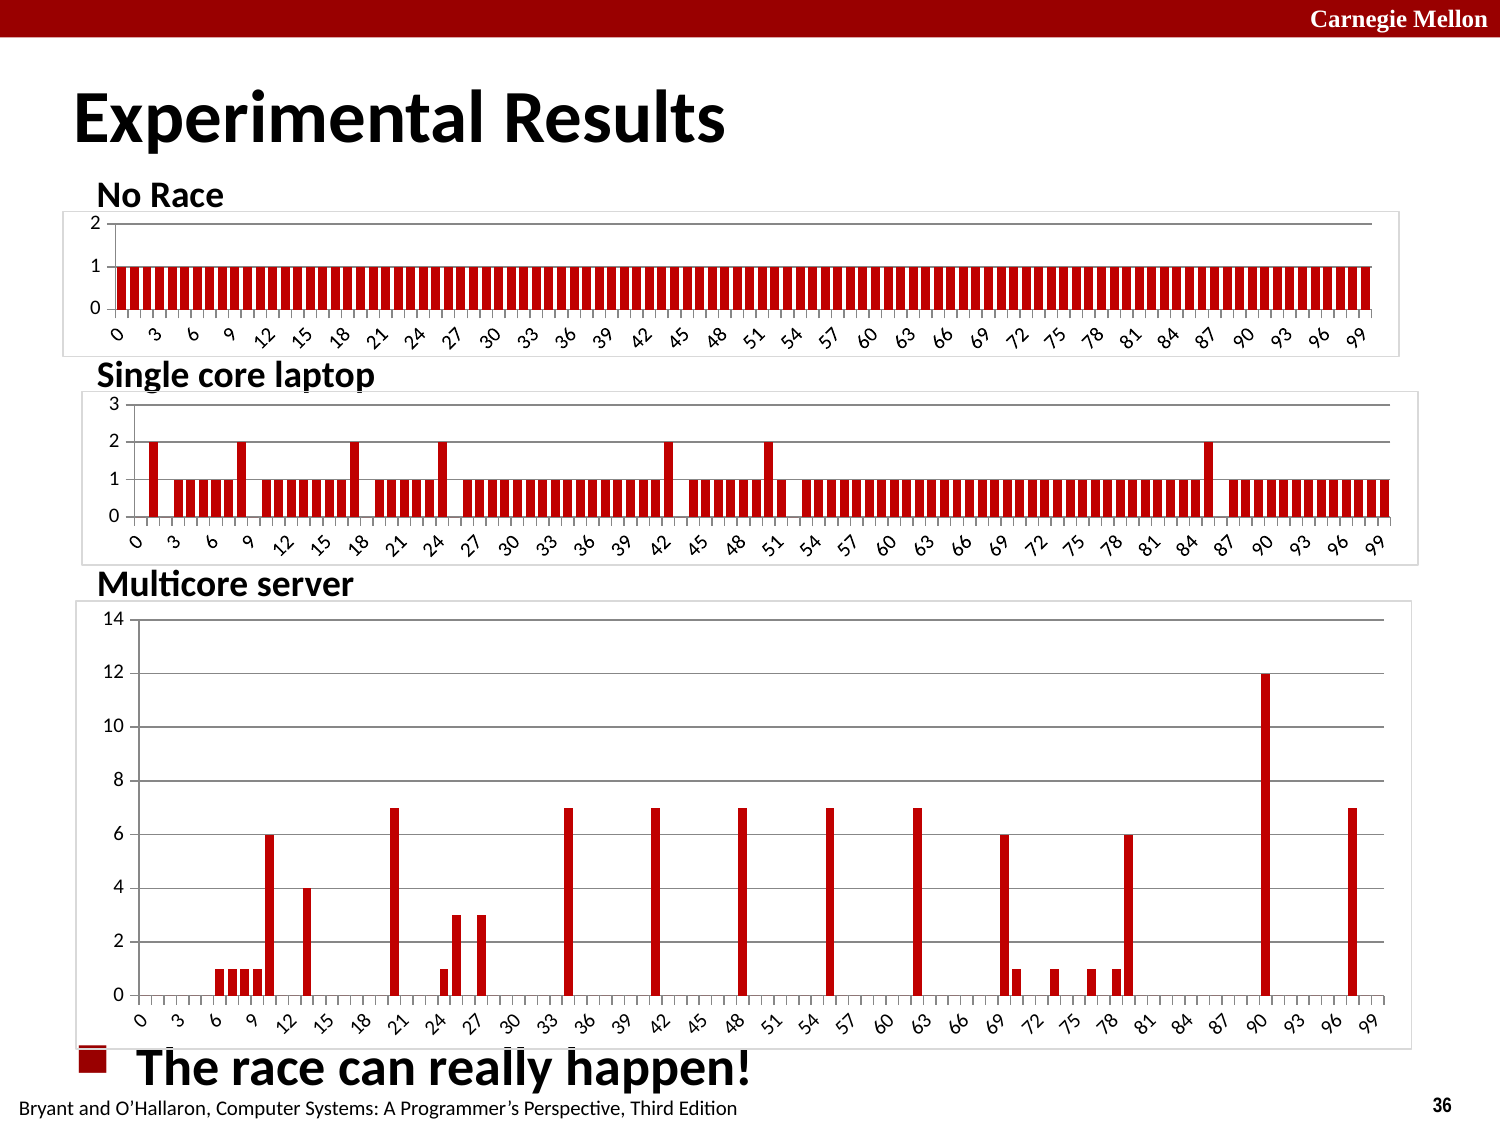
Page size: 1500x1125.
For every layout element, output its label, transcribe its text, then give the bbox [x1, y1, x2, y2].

title Experimental Results [58, 50, 1304, 175]
text_box Single core laptop [82, 342, 391, 390]
chart [75, 600, 1413, 1050]
list The race can really happen! [65, 1023, 1361, 1113]
chart [62, 210, 1400, 358]
chart [81, 390, 1419, 566]
text_box No Race [81, 162, 240, 210]
text_box Multicore server [82, 566, 370, 600]
